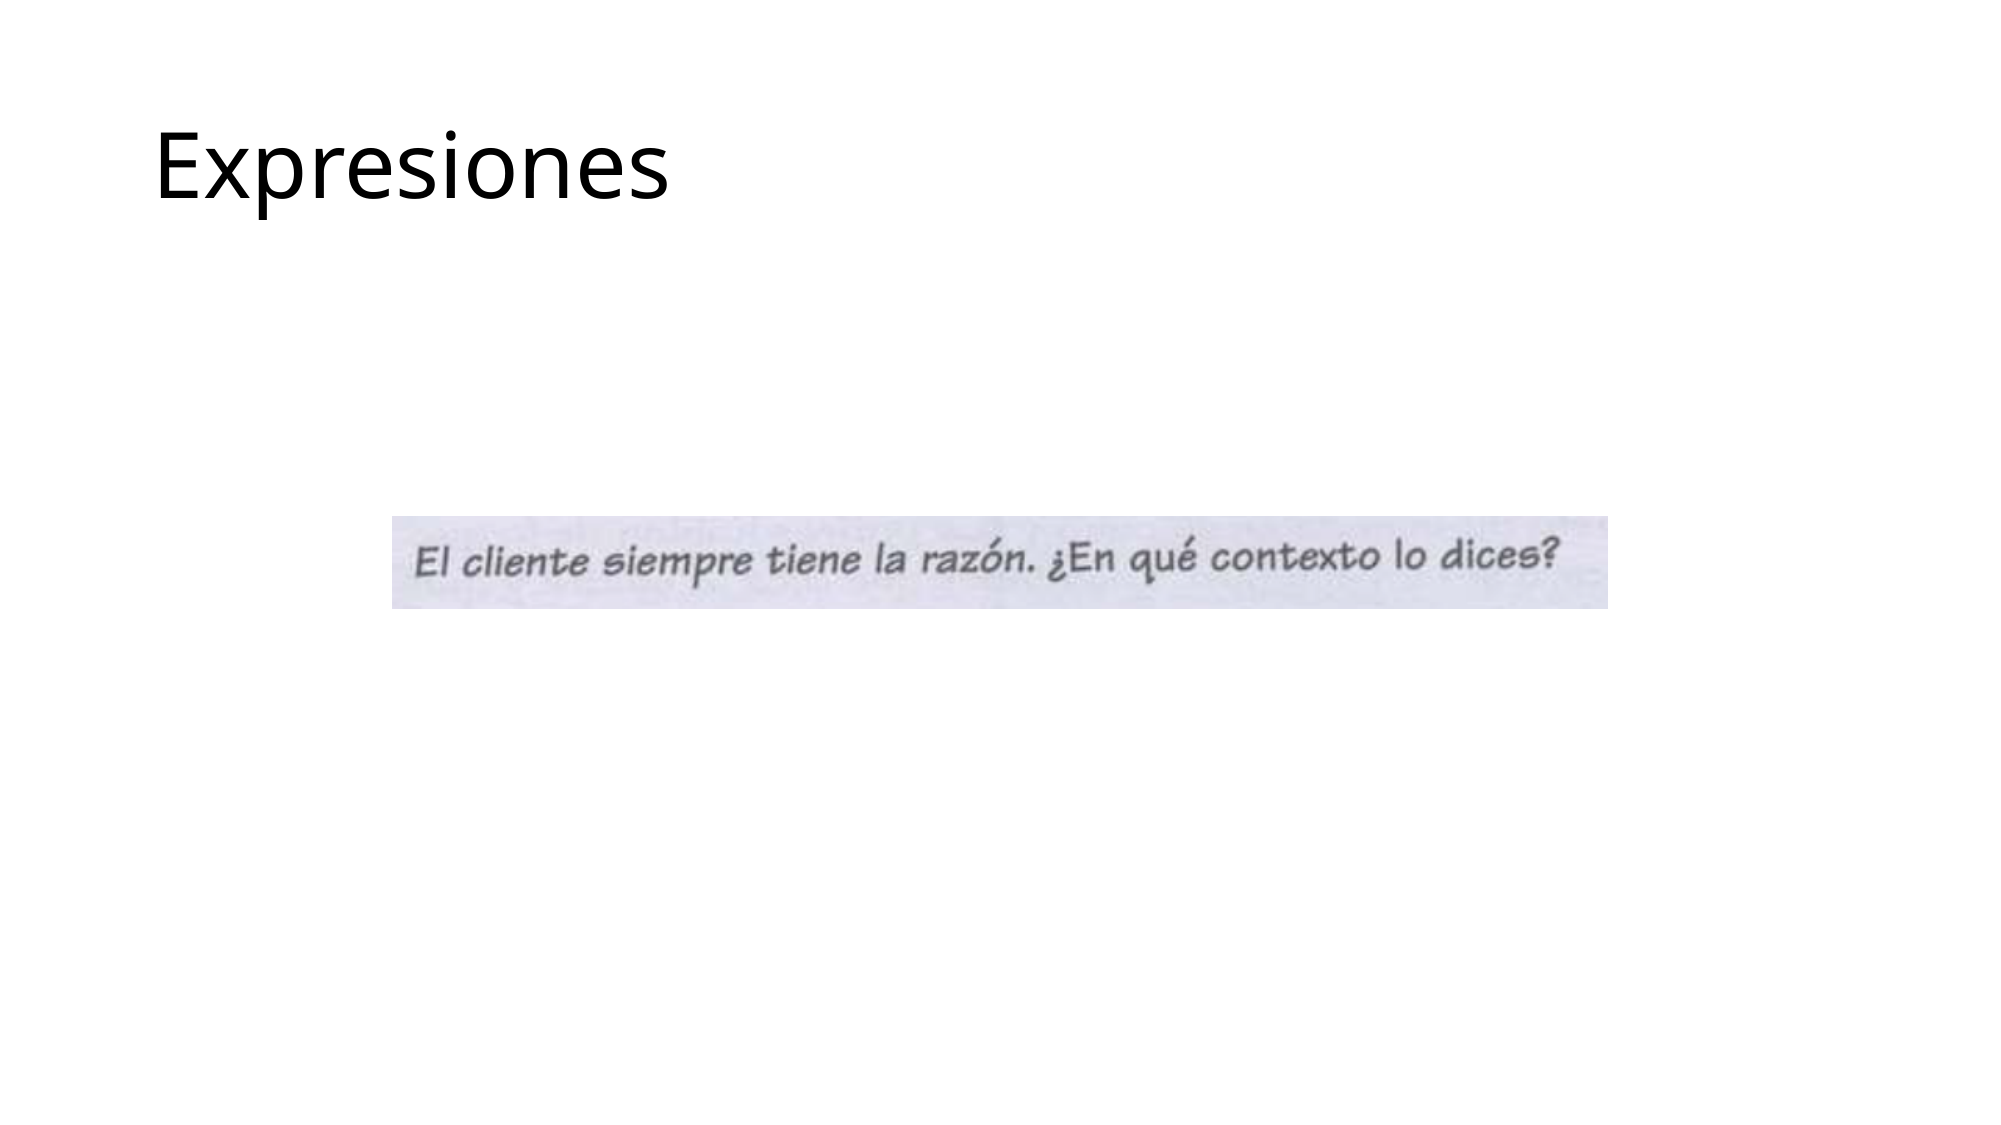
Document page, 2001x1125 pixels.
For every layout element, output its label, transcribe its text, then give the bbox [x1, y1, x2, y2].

title Expresiones [137, 59, 1863, 278]
picture [392, 516, 1608, 609]
